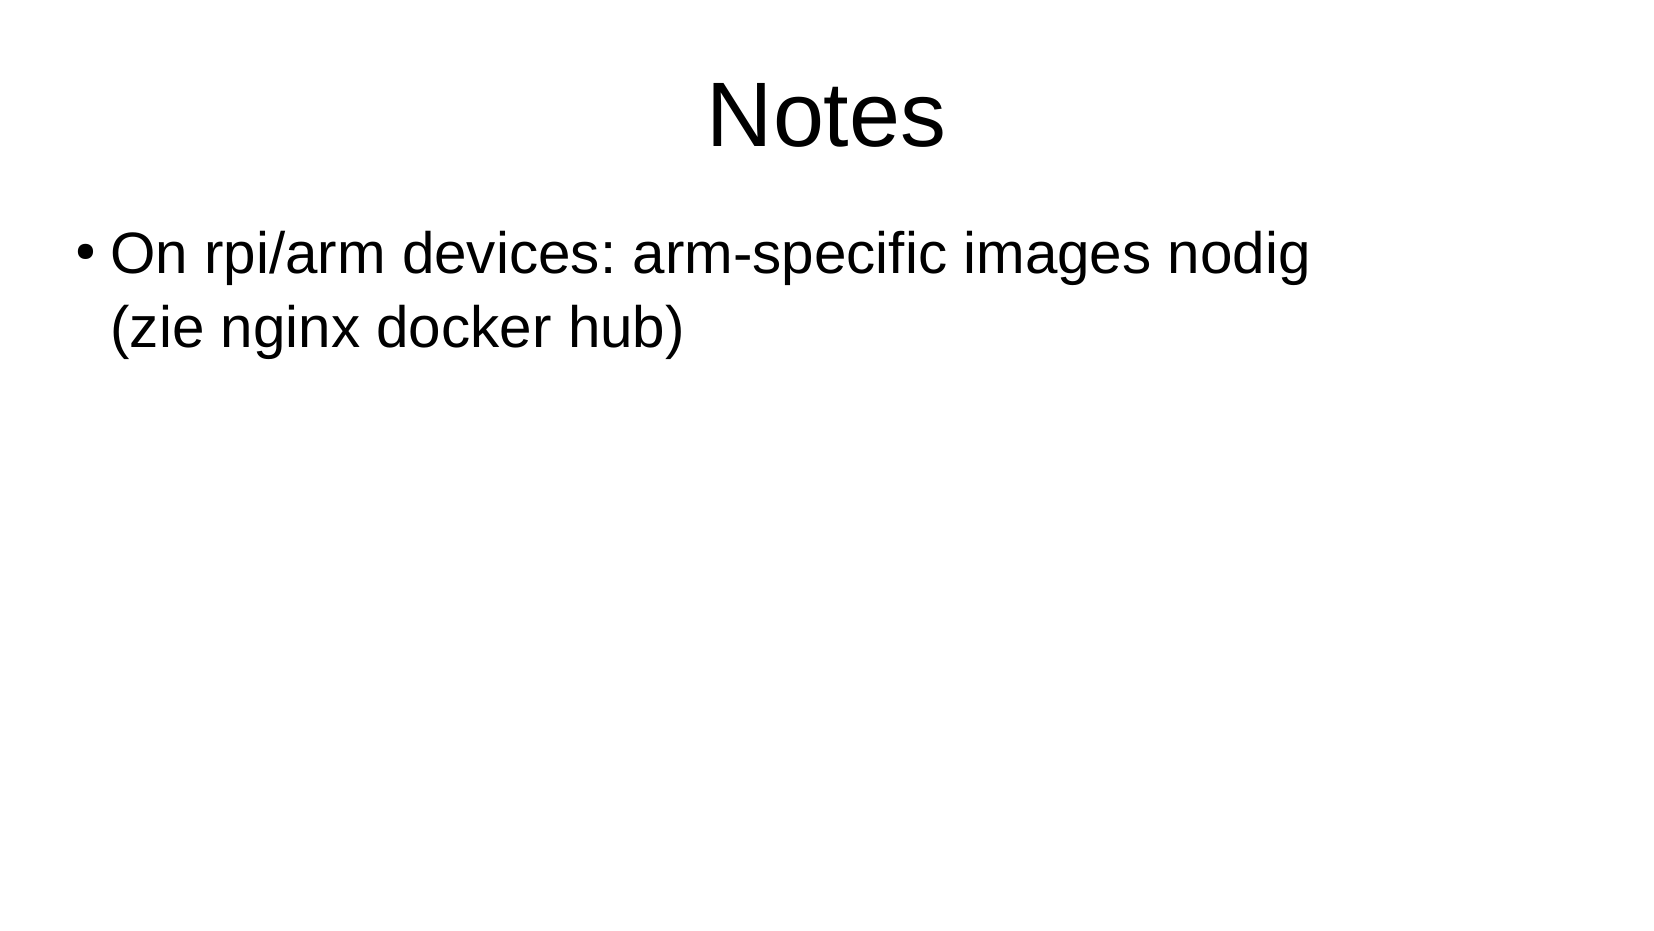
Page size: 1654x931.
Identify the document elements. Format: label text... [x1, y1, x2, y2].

subtitle On rpi/arm devices: arm-specific images nodig (zie nginx docker hub) [75, 210, 1564, 751]
title Notes [82, 37, 1571, 193]
